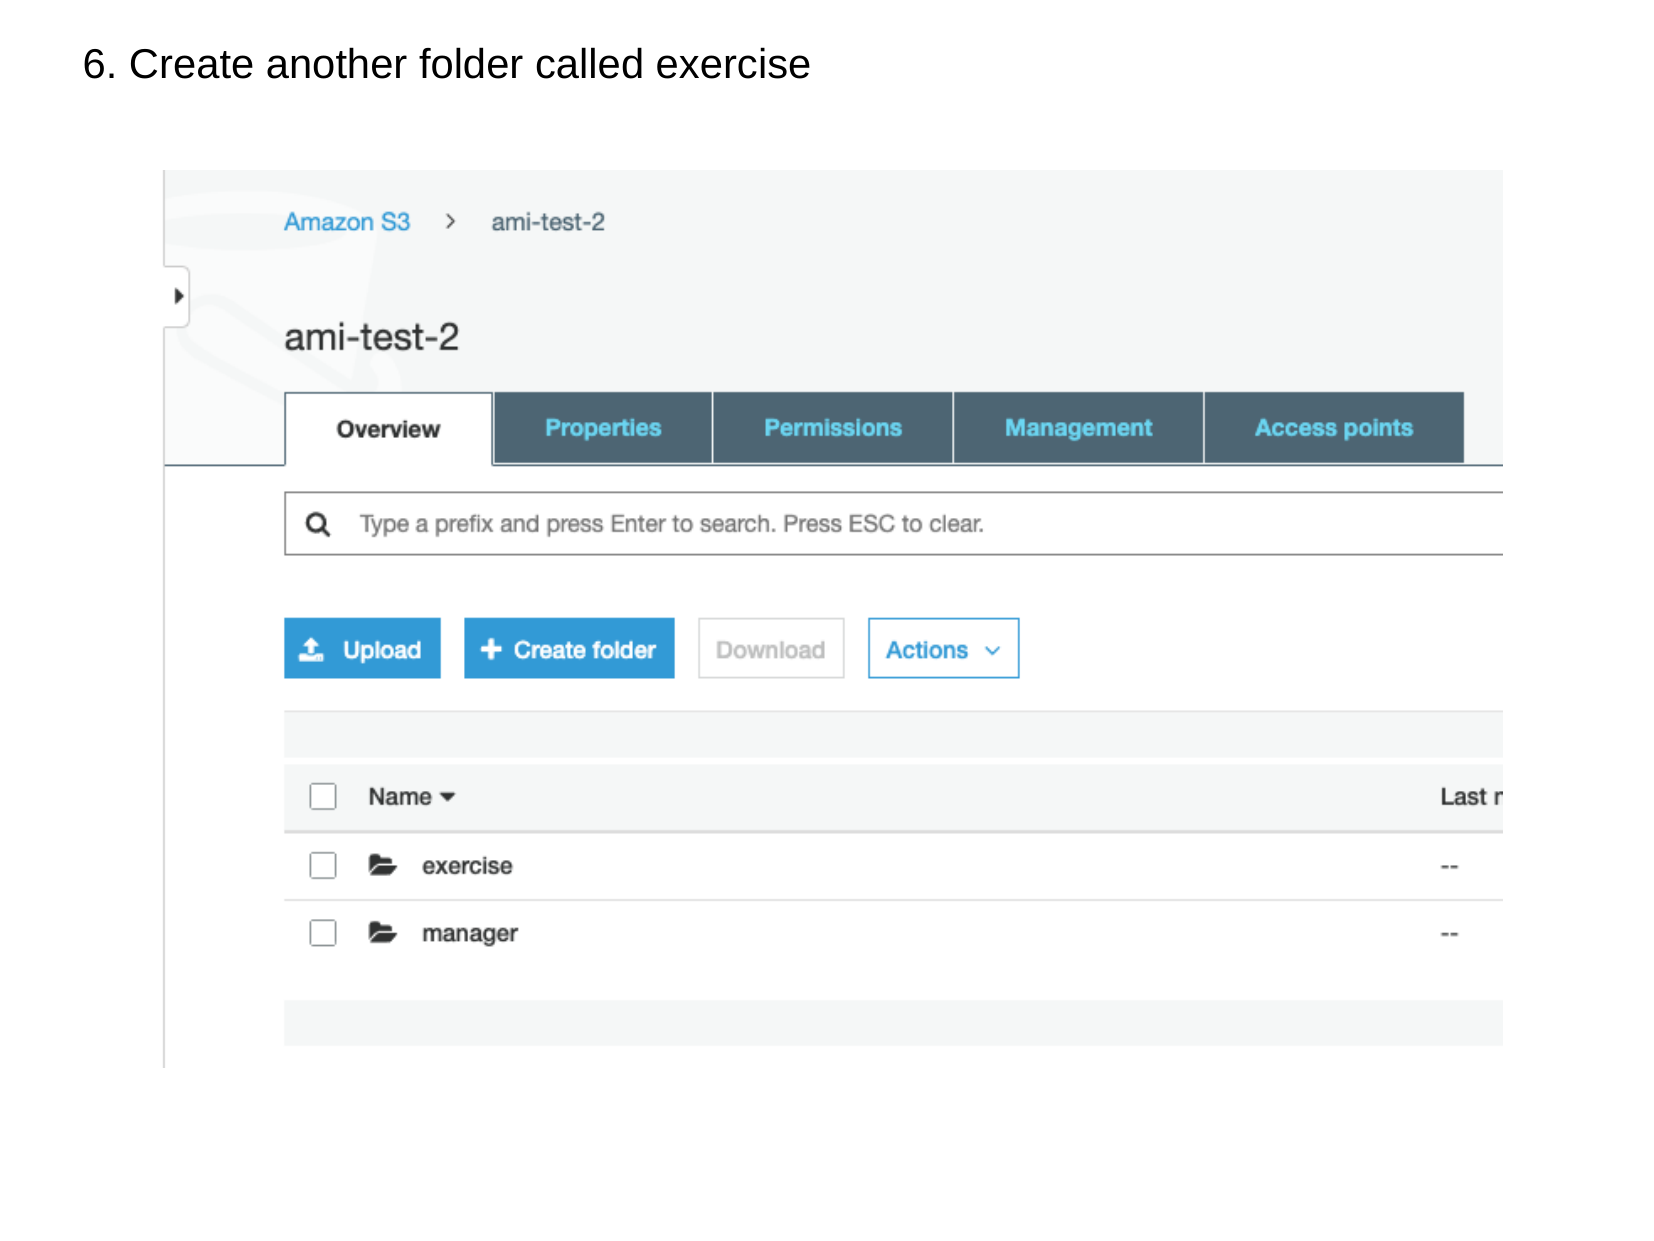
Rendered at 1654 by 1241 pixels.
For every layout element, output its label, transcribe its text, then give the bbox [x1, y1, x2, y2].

picture [150, 170, 1503, 1068]
list 6. Create another folder called exercise [82, 37, 1571, 171]
